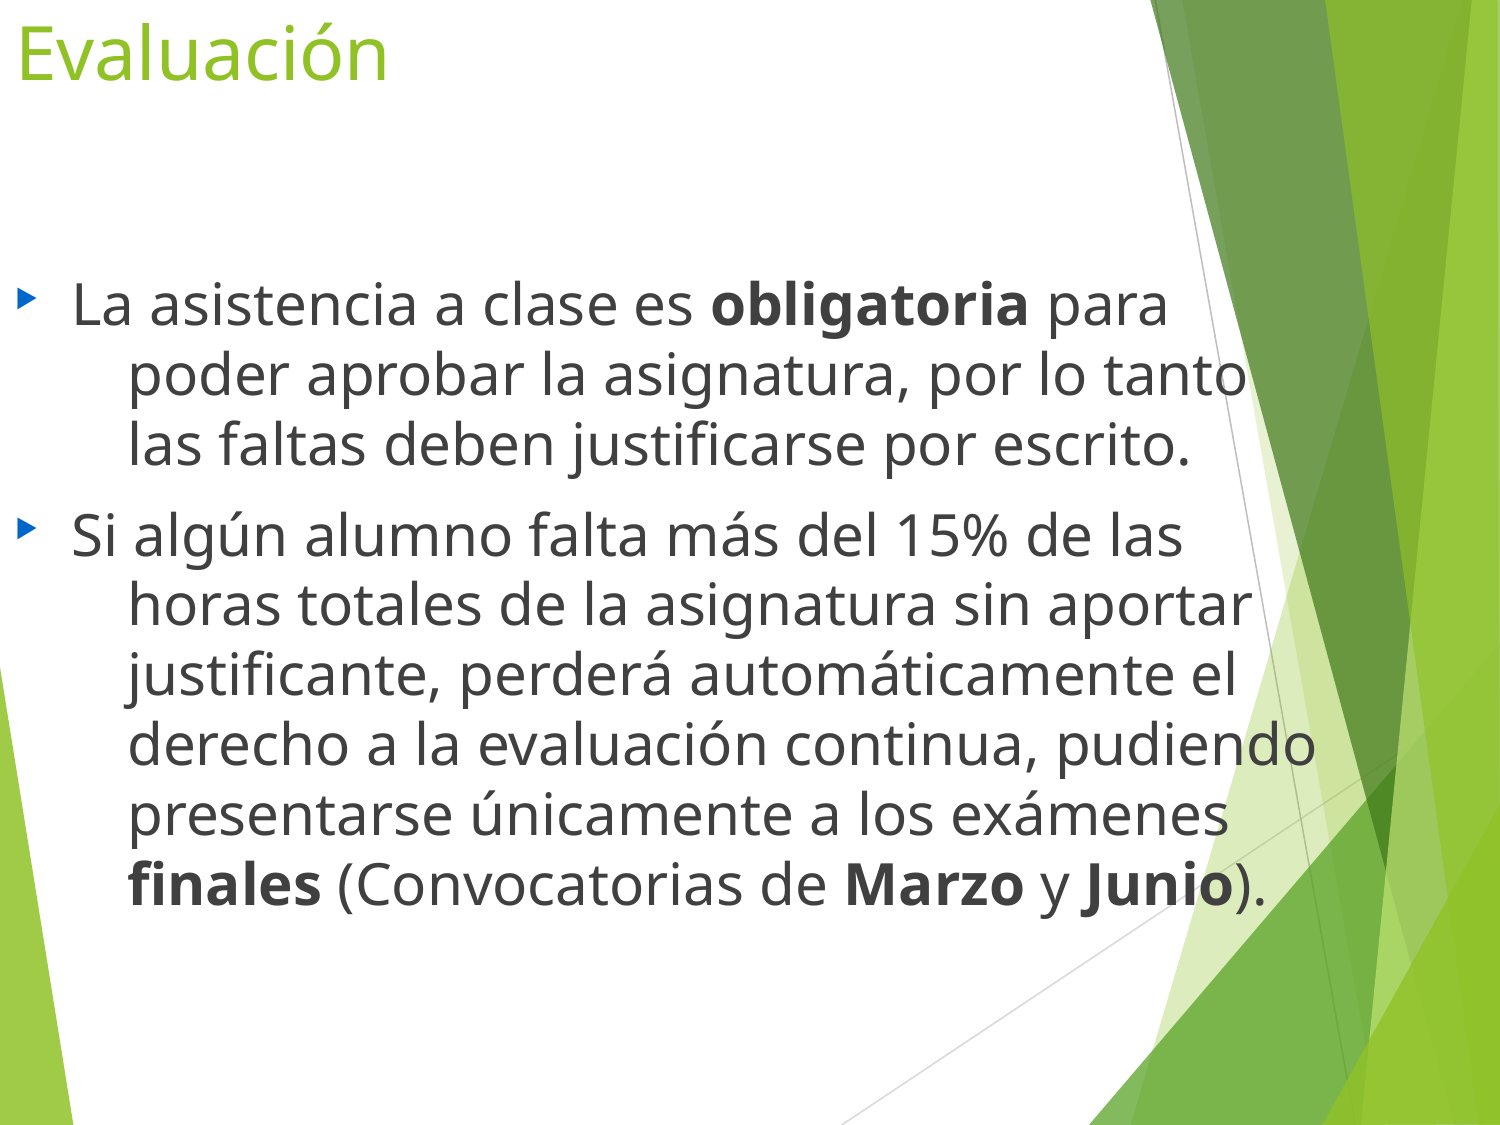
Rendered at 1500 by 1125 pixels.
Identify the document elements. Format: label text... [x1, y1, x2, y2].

list La asistencia a clase es obligatoria para poder aprobar la asignatura, por lo tanto las faltas deben justificarse por escrito. Si algún alumno falta más del 15% de las horas totales de la asignatura sin aportar justificante, perderá automáticamente el derecho a la evaluación continua, pudiendo presentarse únicamente a los exámenes finales (Convocatorias de Marzo y Junio). [0, 263, 1351, 933]
title Evaluación [0, 0, 1351, 188]
